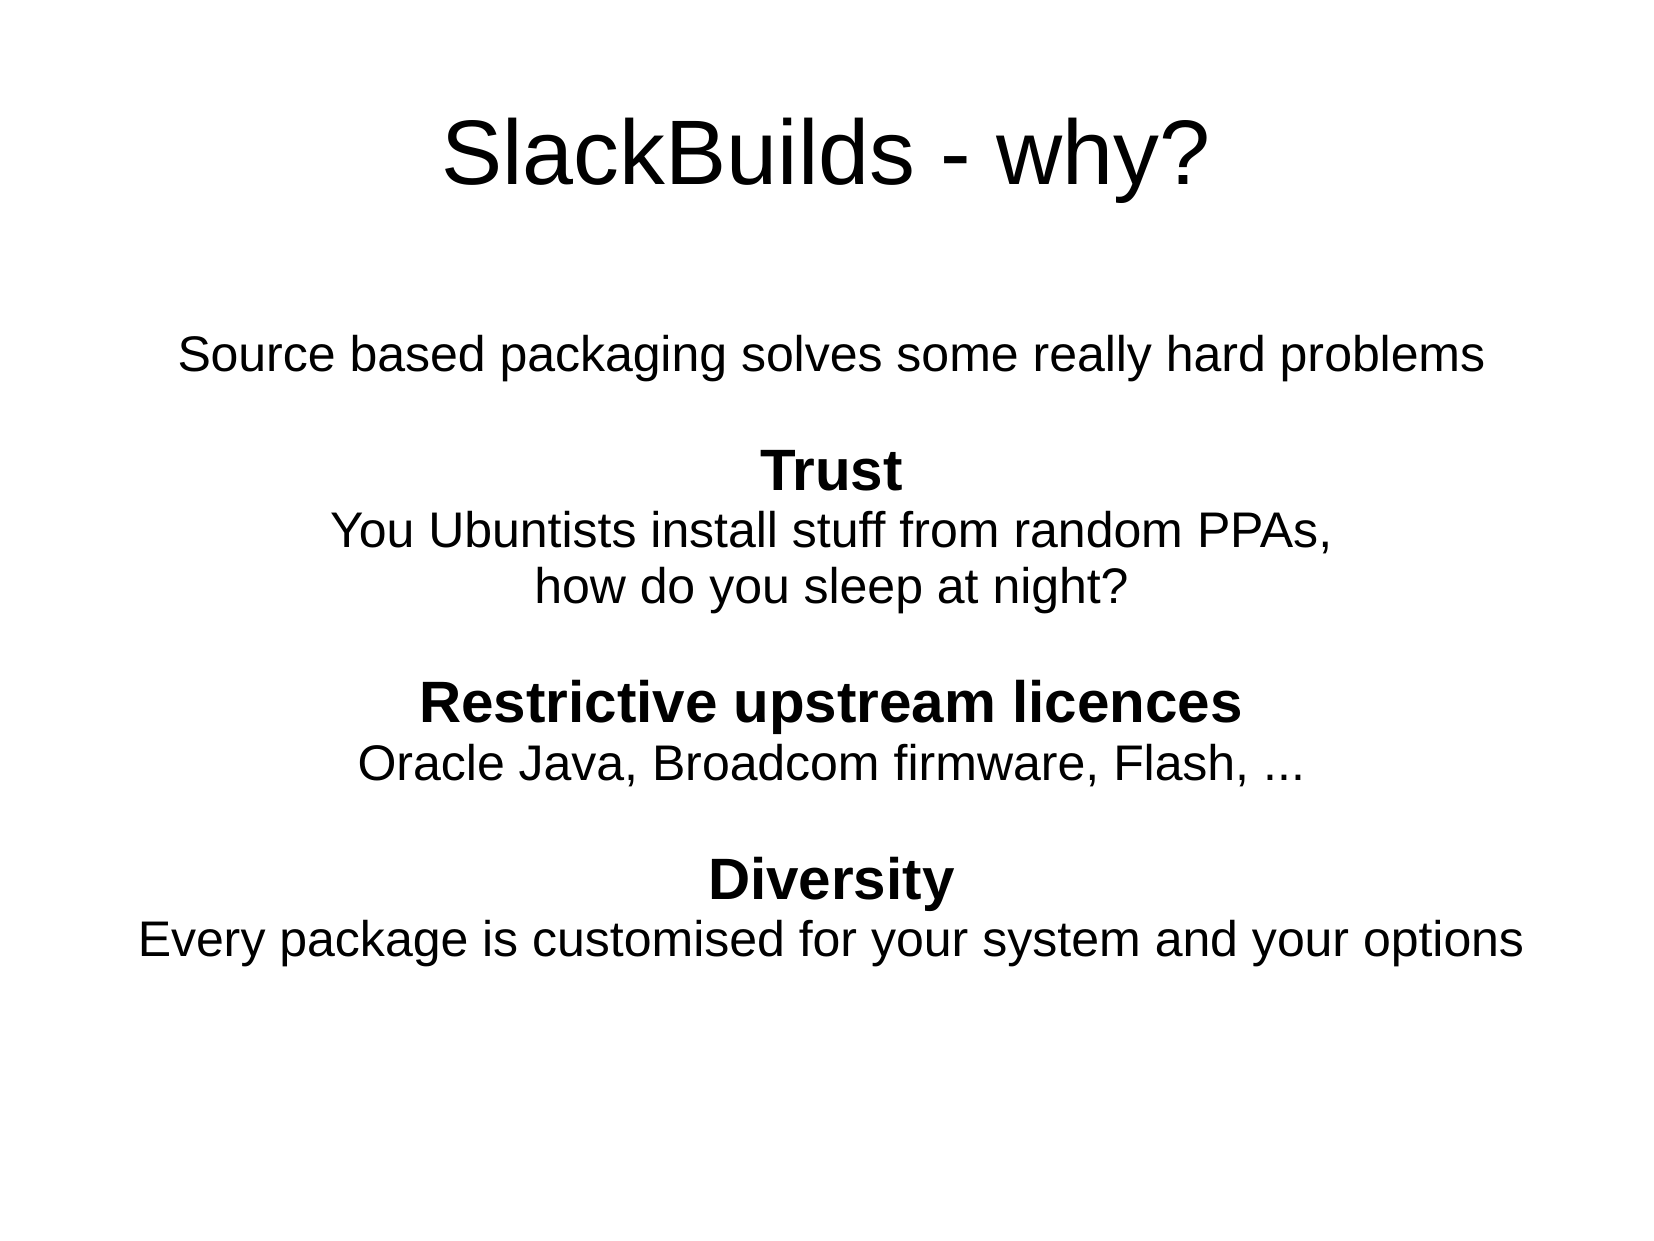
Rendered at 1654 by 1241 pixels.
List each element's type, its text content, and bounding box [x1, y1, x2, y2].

title SlackBuilds - why? [82, 49, 1571, 257]
text_box Source based packaging solves some really hard problems Trust You Ubuntists install stuff from random PPAs, how do you sleep at night? Restrictive upstream licences Oracle Java, Broadcom firmware, Flash, ... Diversity Every package is customised for your system and your options [103, 254, 1560, 1040]
